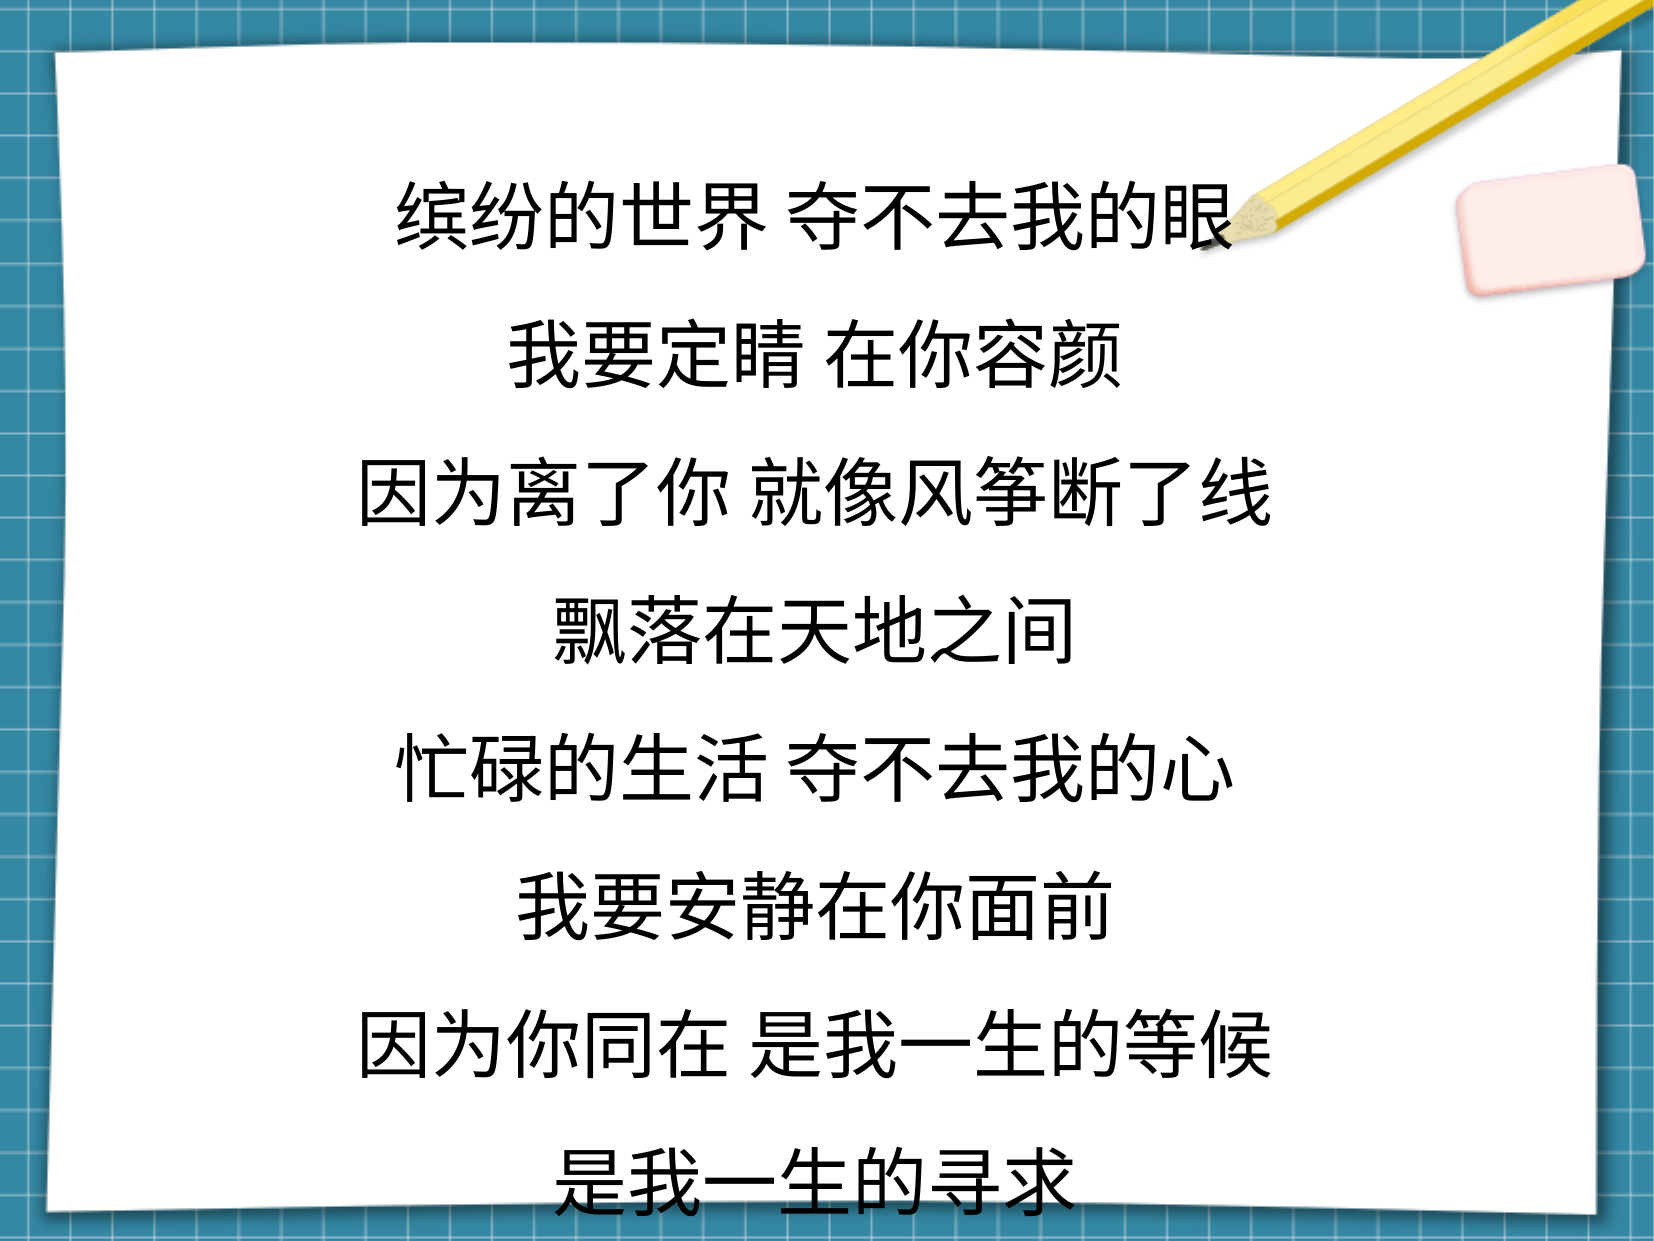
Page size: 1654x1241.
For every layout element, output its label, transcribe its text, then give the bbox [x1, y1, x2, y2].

picture [0, 0, 1654, 1241]
text_box 缤纷的世界 夺不去我的眼 我要定睛 在你容颜 因为离了你 就像风筝断了线 飘落在天地之间 忙碌的生活 夺不去我的心 我要安静在你面前 因为你同在 是我一生的等候 是我一生的寻求 [188, 149, 1441, 1194]
